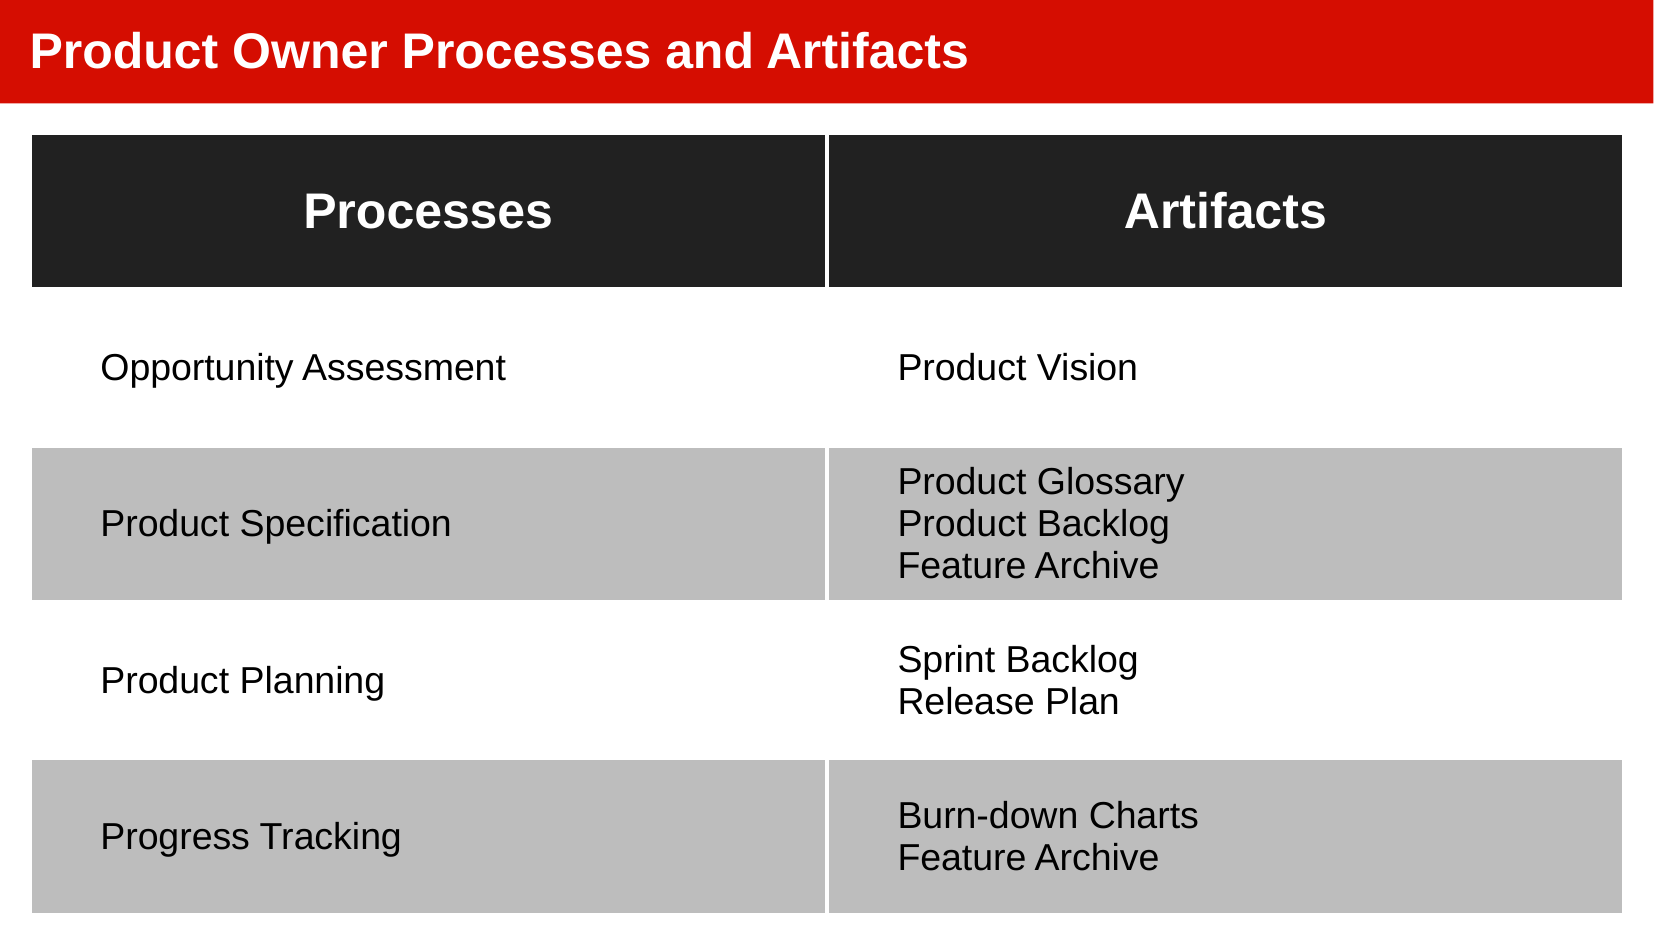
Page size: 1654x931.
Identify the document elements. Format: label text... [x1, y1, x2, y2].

table_cell Product Vision [829, 291, 1622, 444]
table_cell Burn-down Charts Feature Archive [829, 760, 1622, 913]
table_header Artifacts [829, 135, 1622, 287]
table_cell Opportunity Assessment [32, 291, 825, 444]
table_cell Progress Tracking [32, 760, 825, 913]
table_cell Product Planning [32, 604, 825, 756]
table_cell Sprint Backlog Release Plan [829, 604, 1622, 756]
table_cell Product Glossary Product Backlog Feature Archive [829, 448, 1622, 600]
table_cell Product Specification [32, 448, 825, 600]
title Product Owner Processes and Artifacts [0, 0, 1654, 104]
table_header Processes [32, 135, 825, 287]
